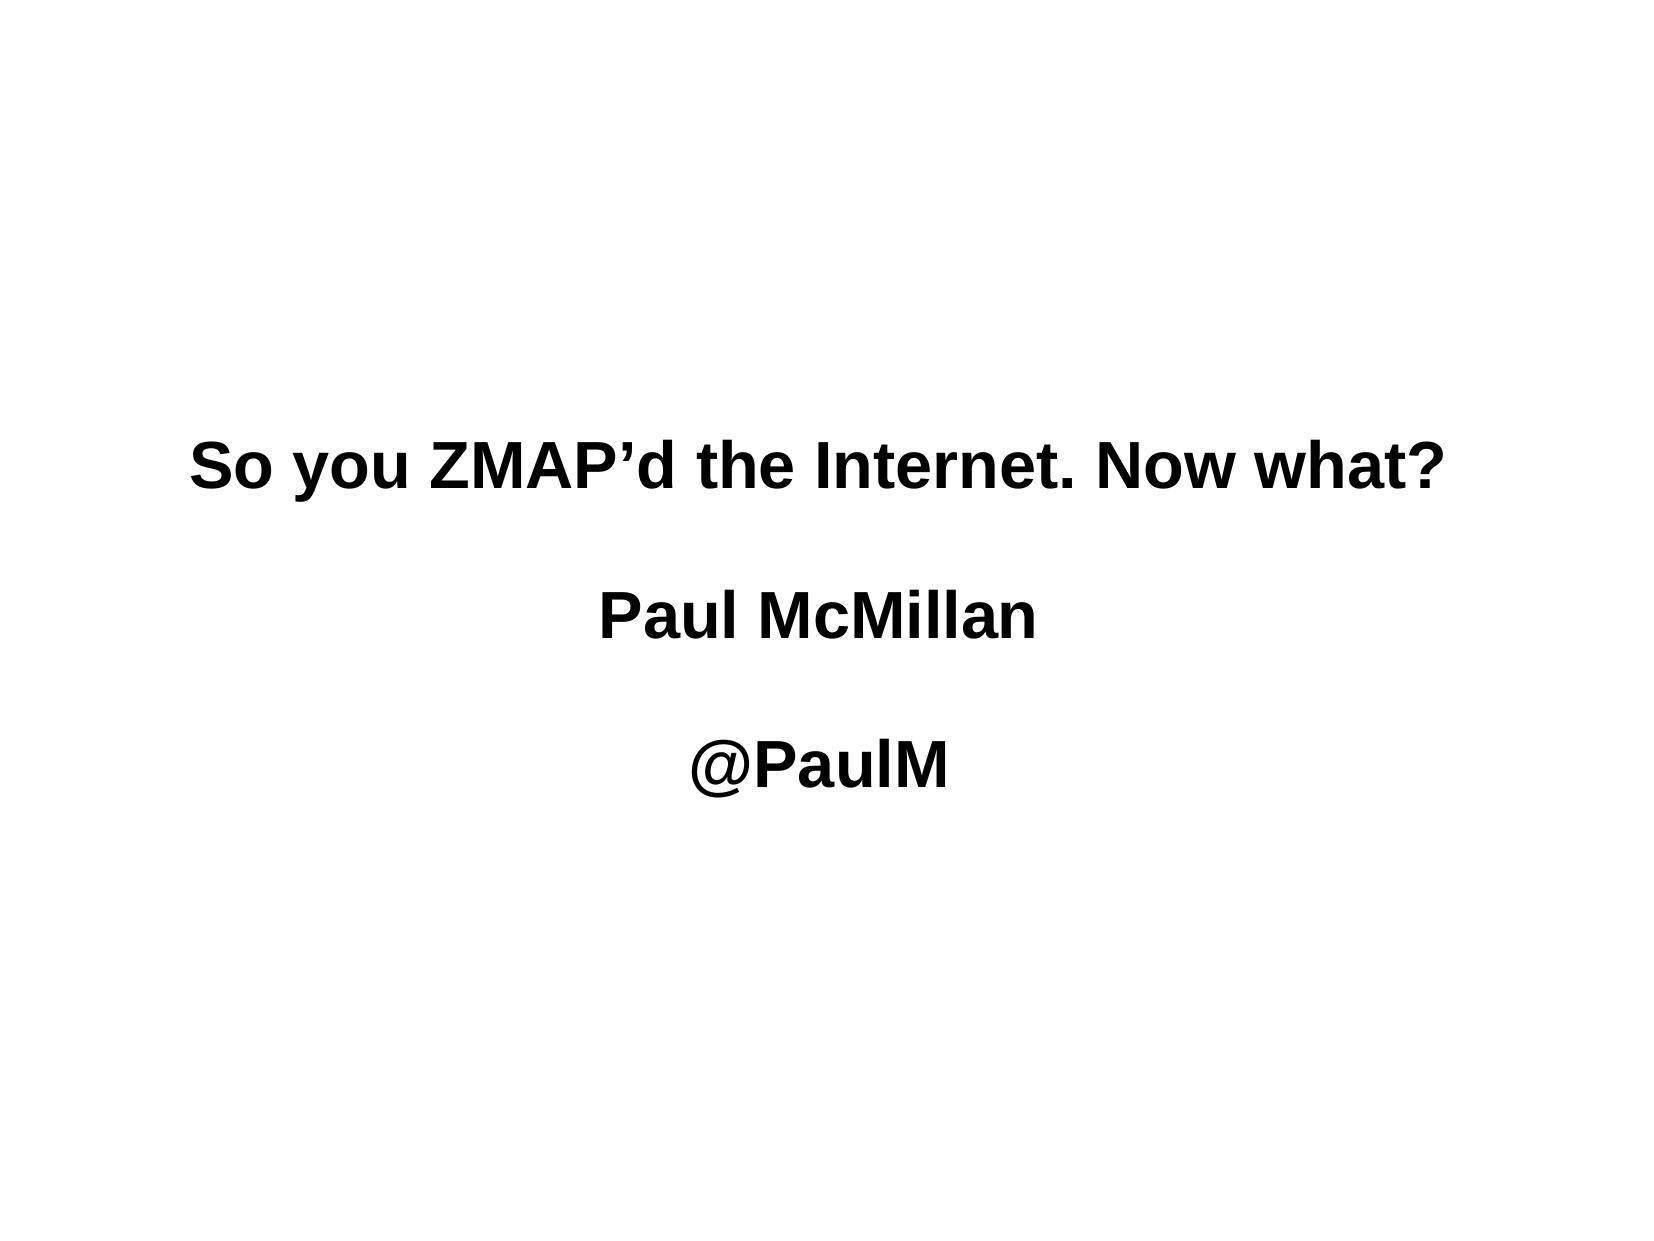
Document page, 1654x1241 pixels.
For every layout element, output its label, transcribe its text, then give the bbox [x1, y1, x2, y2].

subtitle So you ZMAP’d the Internet. Now what? Paul McMillan @PaulM [75, 135, 1564, 1095]
